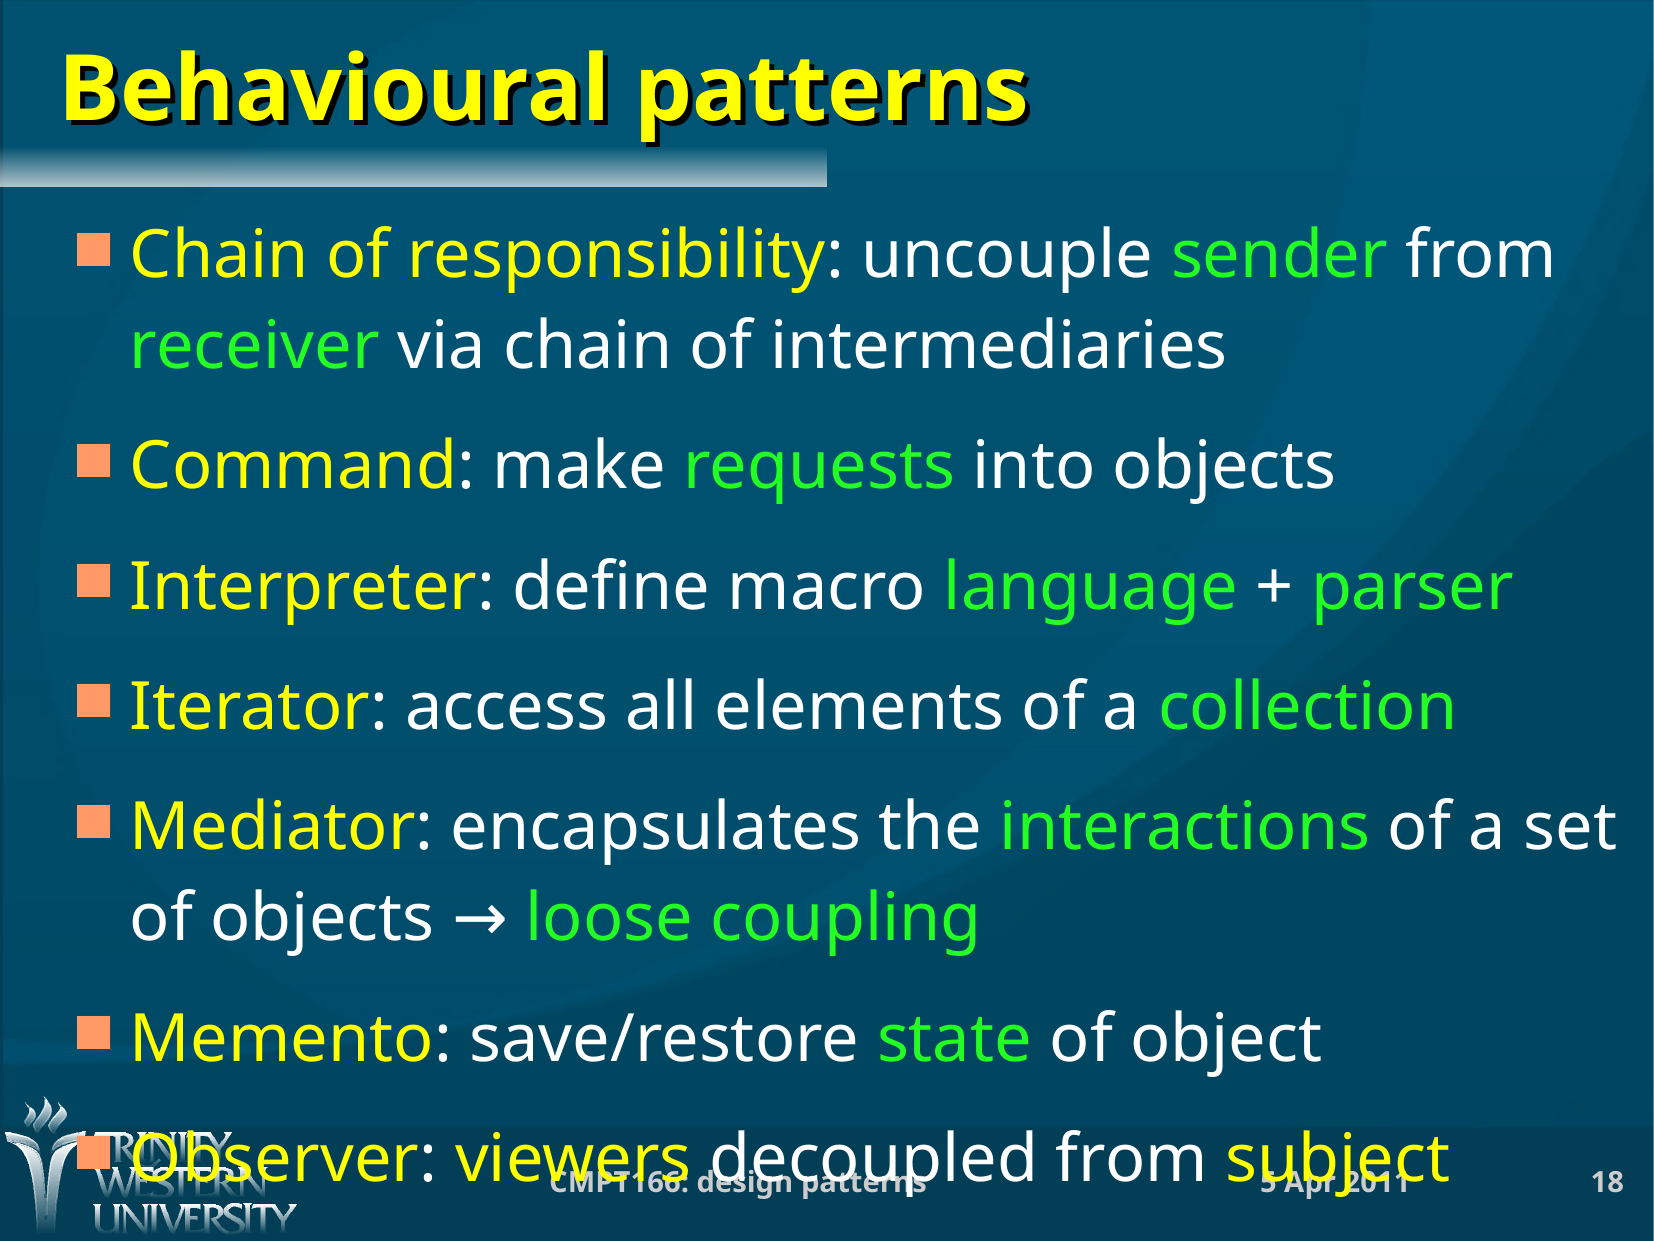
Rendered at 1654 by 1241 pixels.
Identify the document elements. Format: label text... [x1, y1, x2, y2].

picture [38, 1227, 54, 1232]
title Behavioural patterns [59, 19, 1595, 148]
text_box 2nd level mgr [0, 154, 827, 158]
list Chain of responsibility: uncouple sender from receiver via chain of intermediaries Command: make requests into objects Interpreter: define macro language + parser Iterator: access all elements of a collection Mediator: encapsulates the interactions of a set of objects → loose coupling Memento: save/restore state of object Observer: viewers decoupled from subject [59, 206, 1625, 1084]
